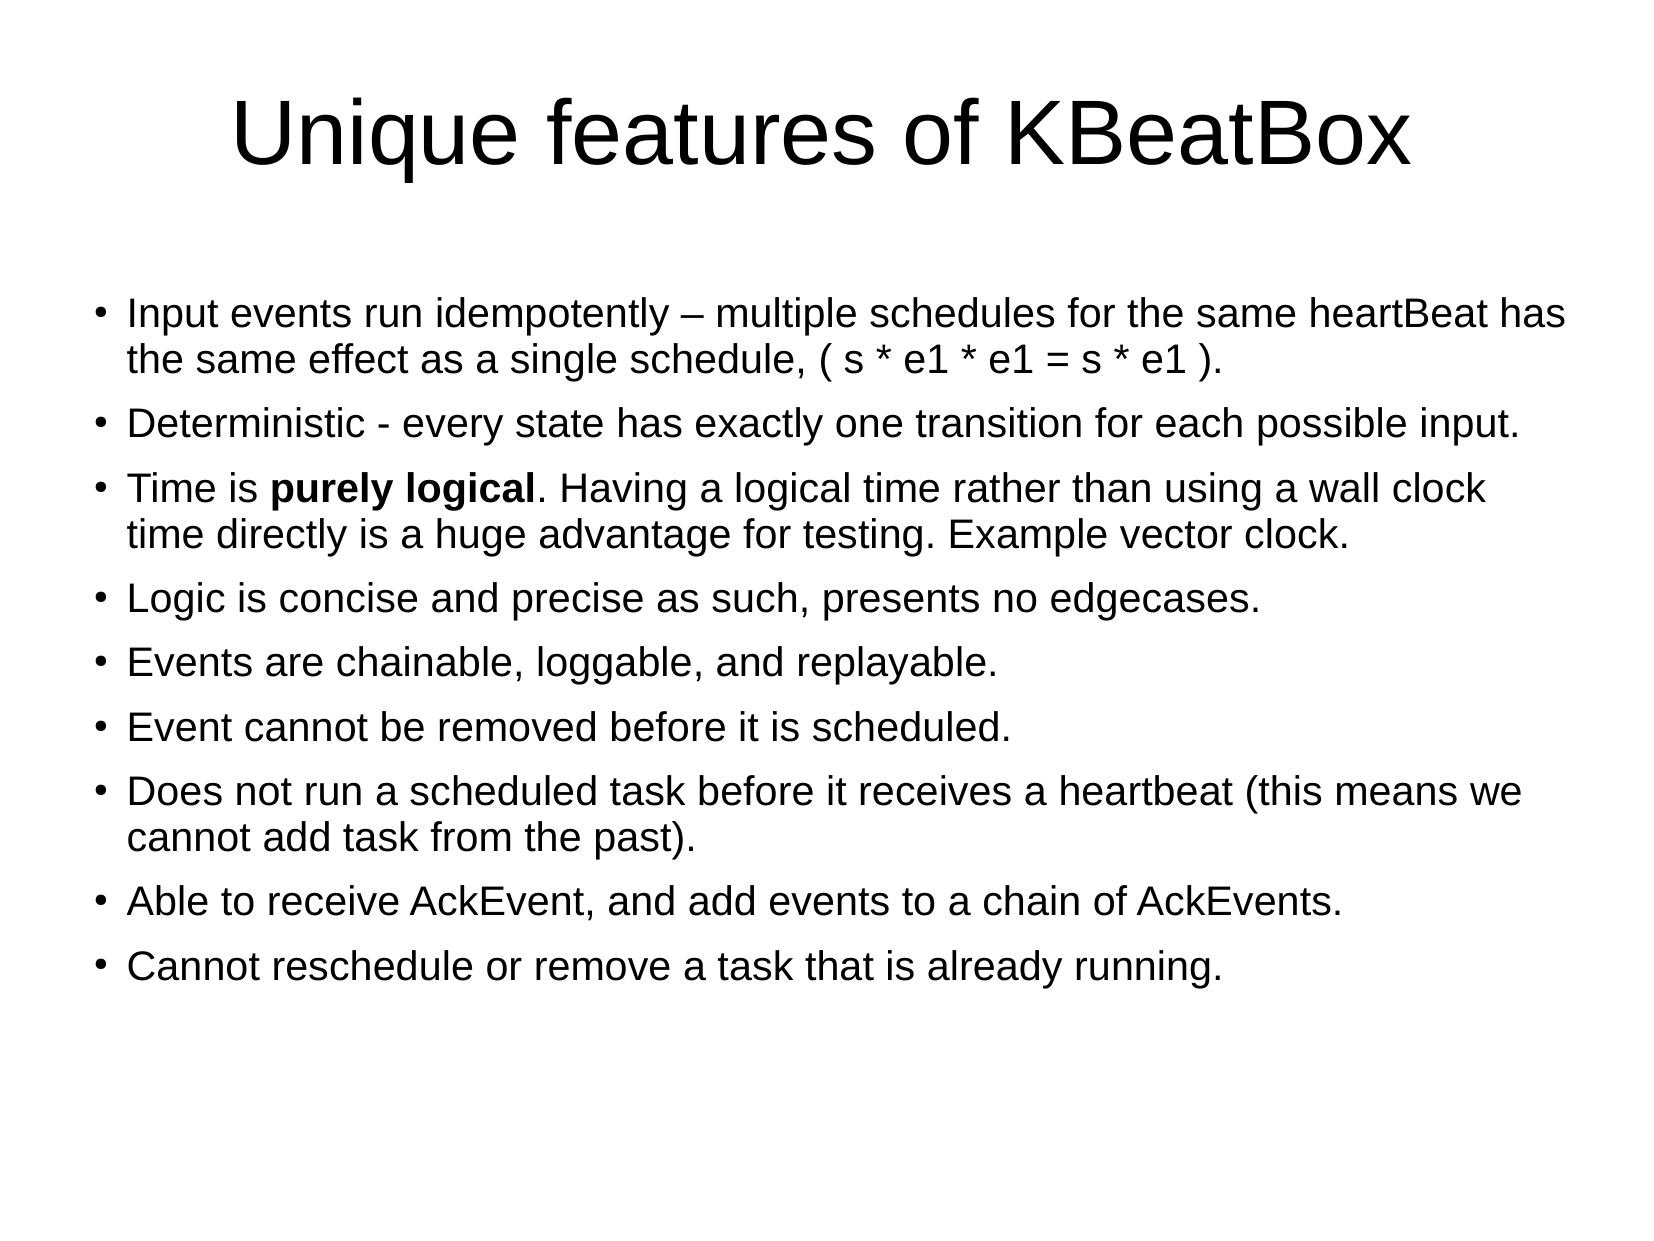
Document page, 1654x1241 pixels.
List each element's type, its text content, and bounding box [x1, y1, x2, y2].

title Unique features of KBeatBox [82, 29, 1571, 237]
list Input events run idempotently – multiple schedules for the same heartBeat has the same effect as a single schedule, ( s * e1 * e1 = s * e1 ). Deterministic - every state has exactly one transition for each possible input. Time is purely logical. Having a logical time rather than using a wall clock time directly is a huge advantage for testing. Example vector clock. Logic is concise and precise as such, presents no edgecases. Events are chainable, loggable, and replayable. Event cannot be removed before it is scheduled. Does not run a scheduled task before it receives a heartbeat (this means we cannot add task from the past). Able to receive AckEvent, and add events to a chain of AckEvents. Cannot reschedule or remove a task that is already running. [82, 290, 1571, 1010]
